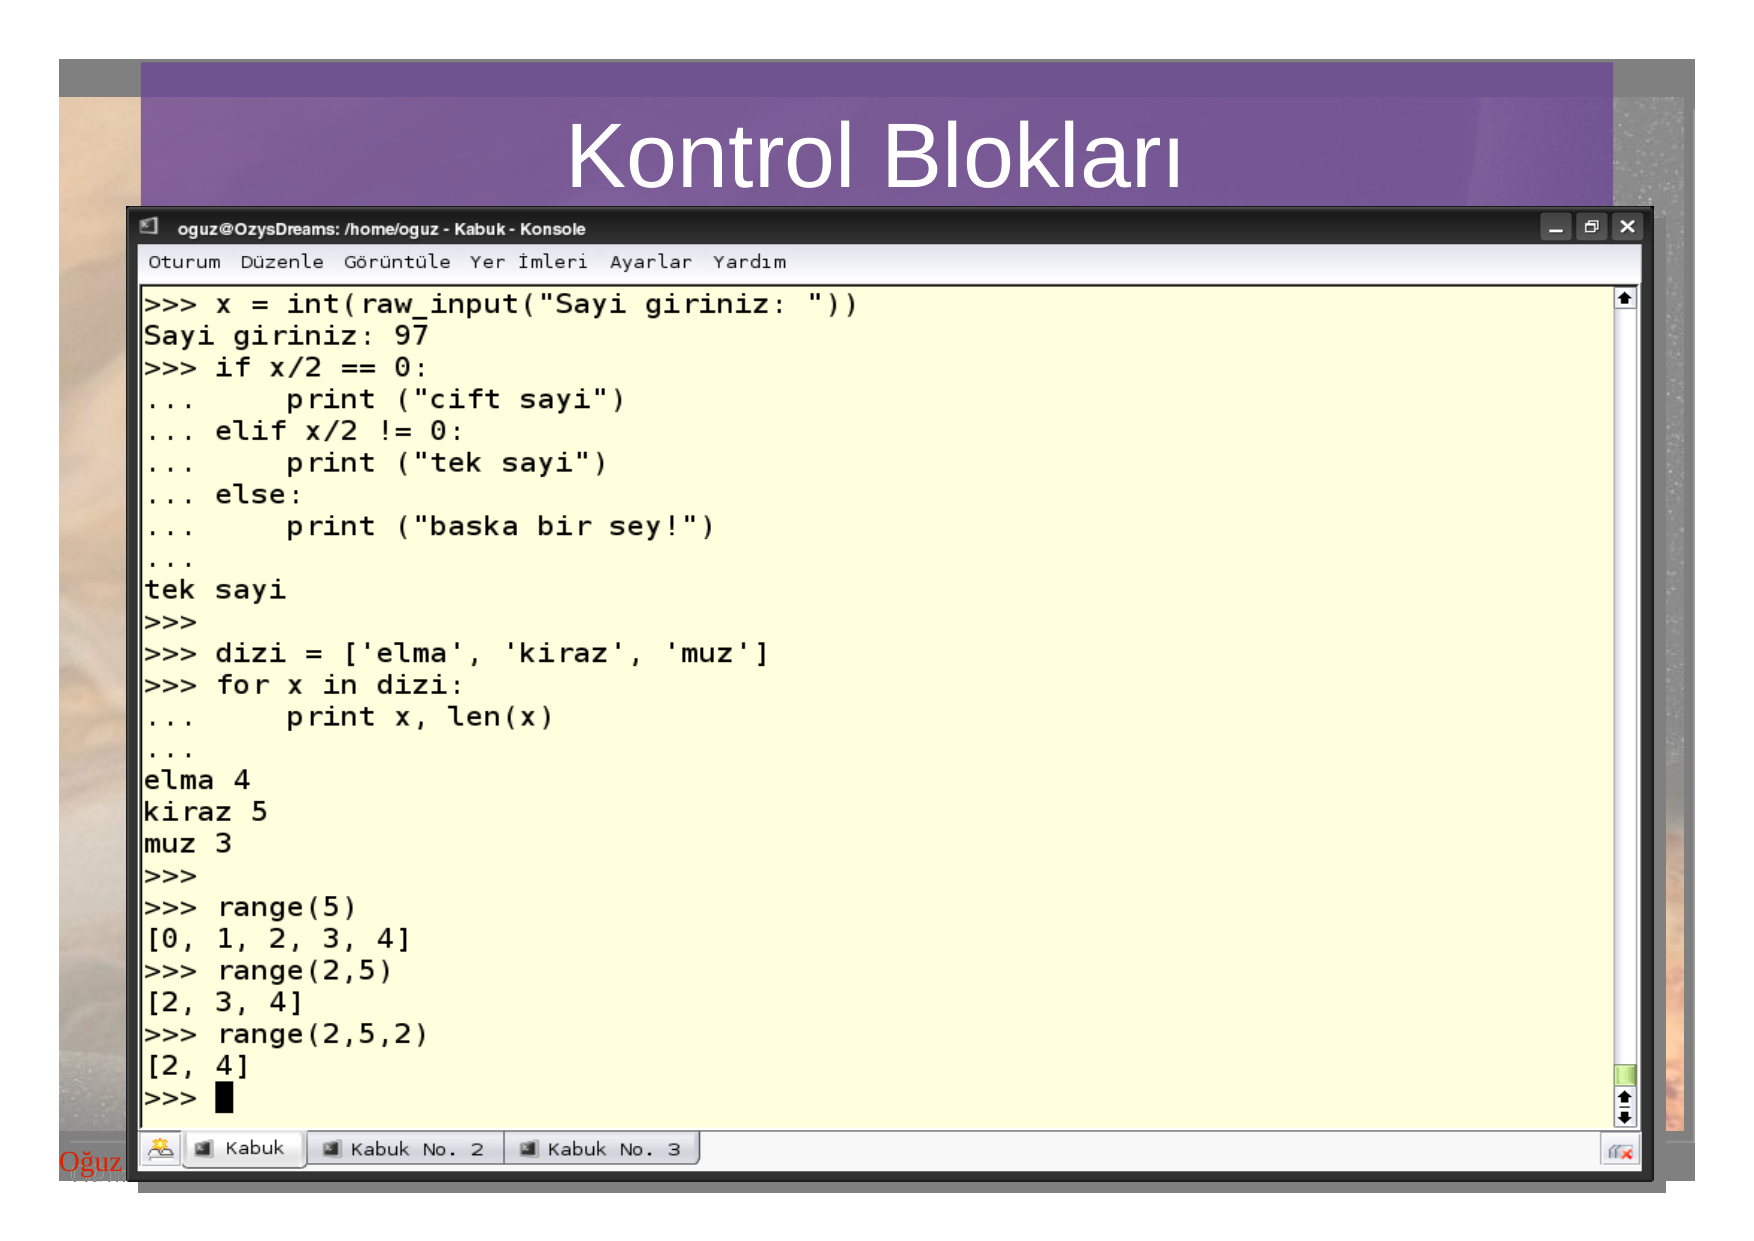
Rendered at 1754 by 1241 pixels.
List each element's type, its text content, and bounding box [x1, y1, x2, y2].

title Kontrol Blokları [140, 62, 1614, 206]
picture [59, 97, 1684, 1182]
